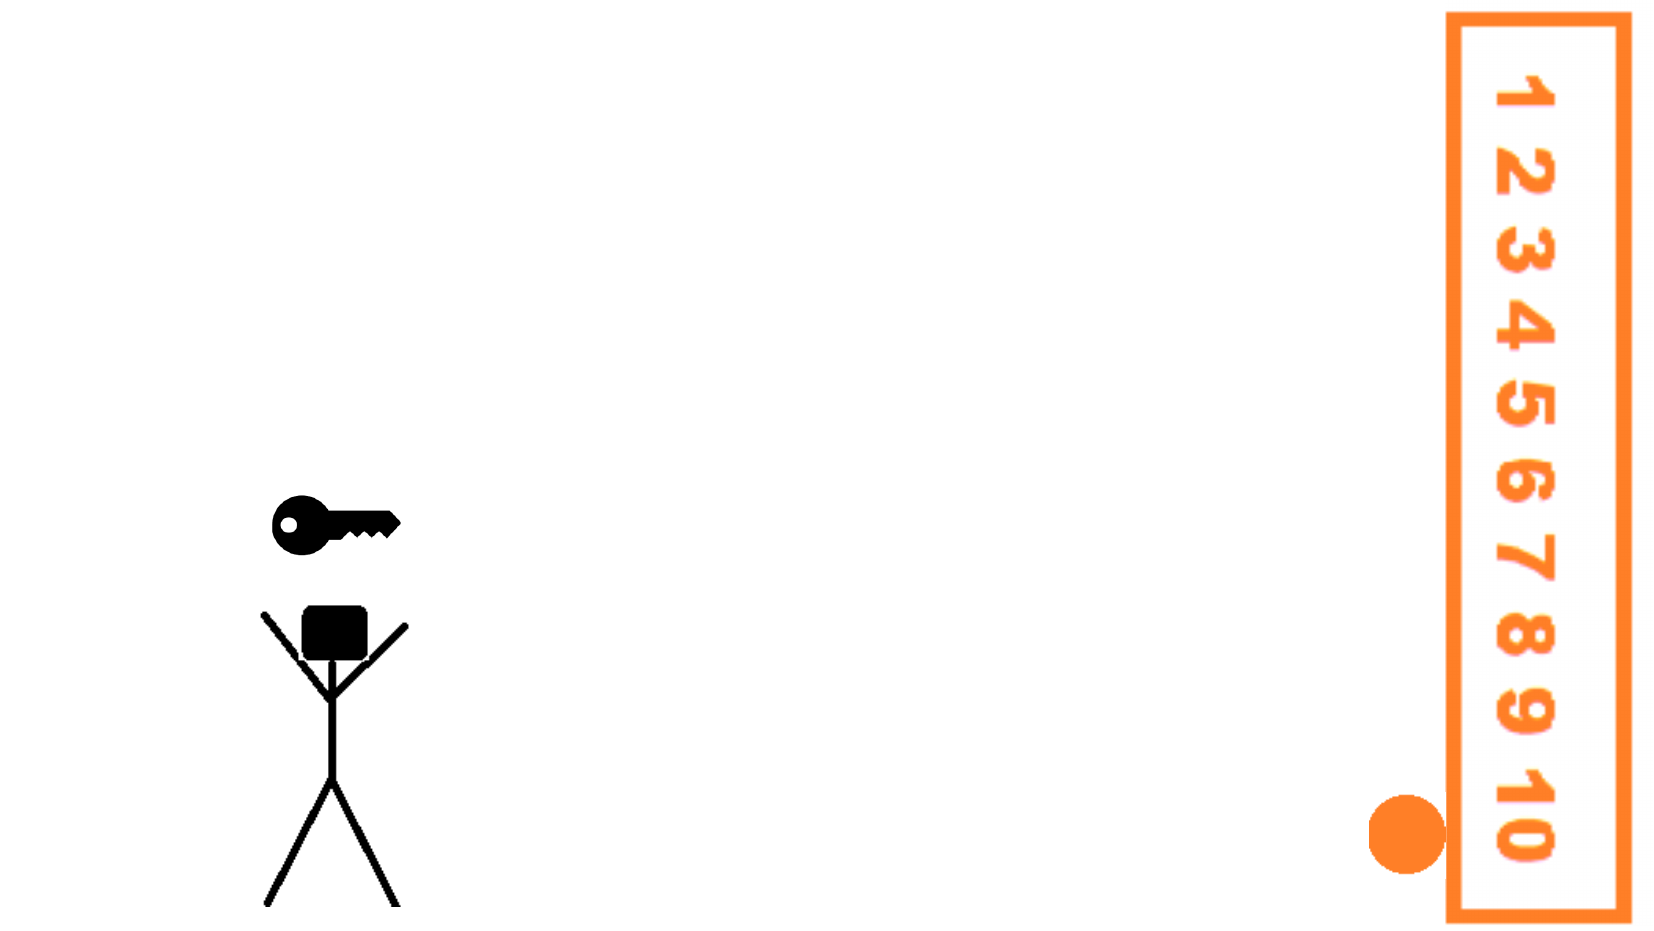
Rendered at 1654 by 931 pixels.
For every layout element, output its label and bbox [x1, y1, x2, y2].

picture [239, 460, 426, 907]
picture [1369, 0, 1654, 926]
